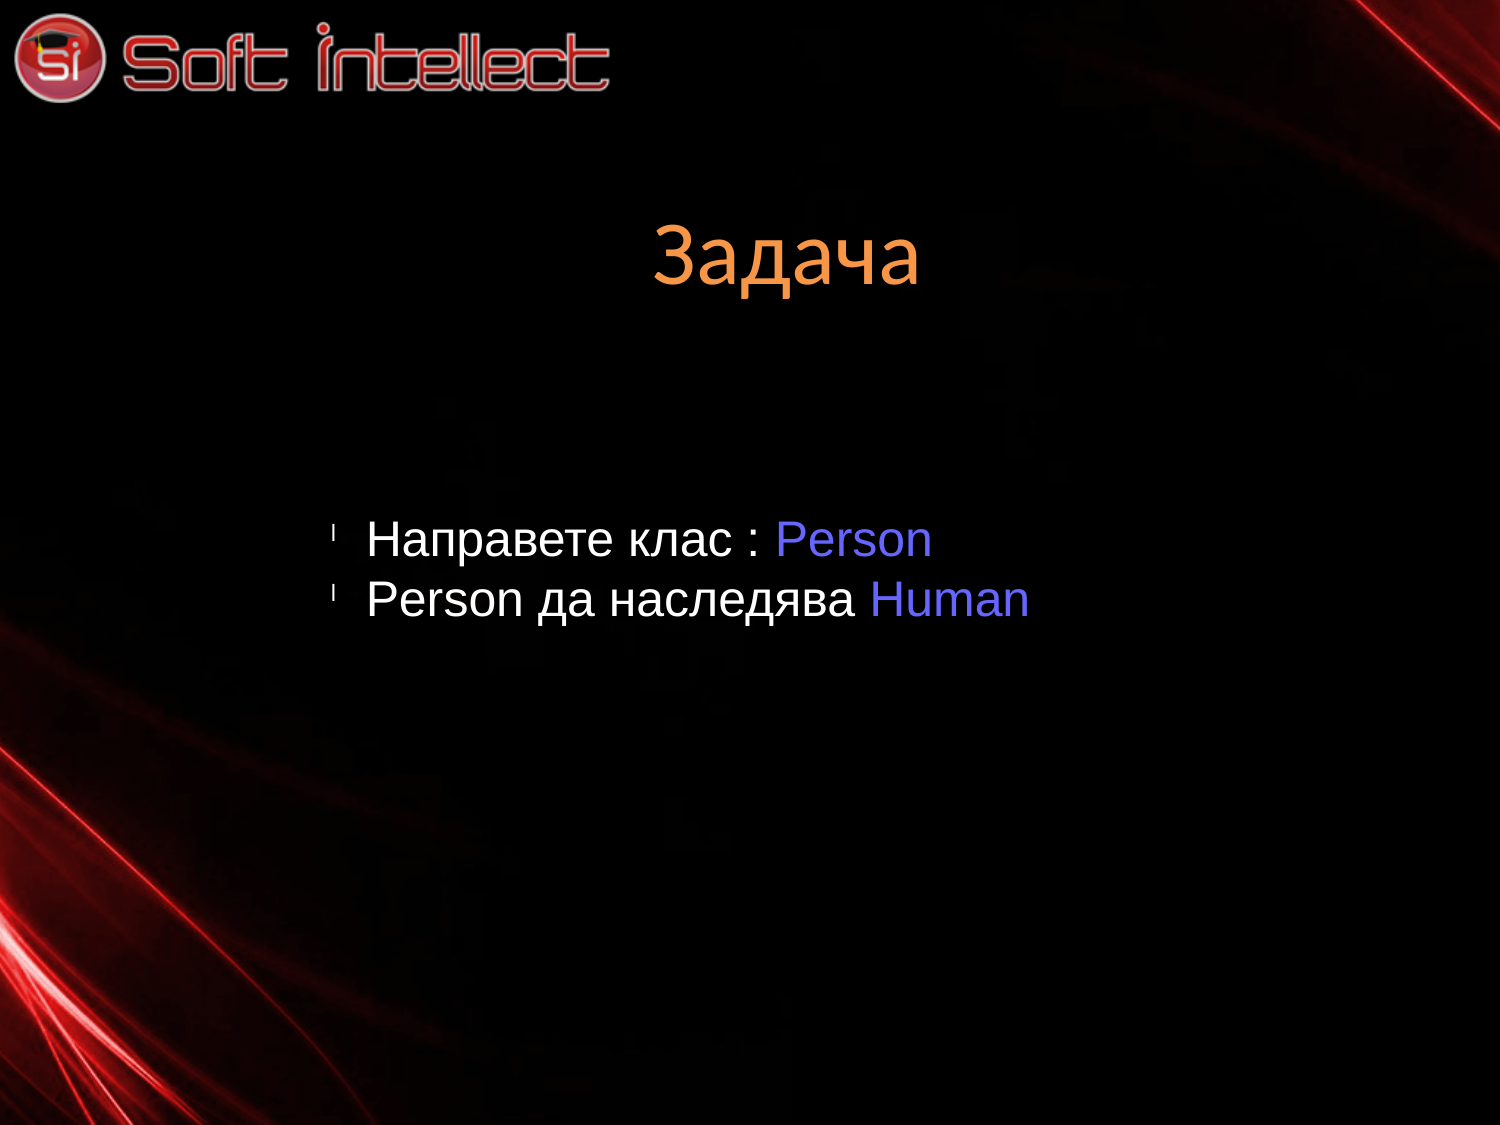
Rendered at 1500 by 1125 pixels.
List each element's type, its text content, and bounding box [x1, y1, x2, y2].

picture [0, 0, 1500, 1125]
text_box Направете клас : Person Person да наследява Human [315, 498, 1500, 1125]
text_box Задача [150, 127, 1425, 368]
